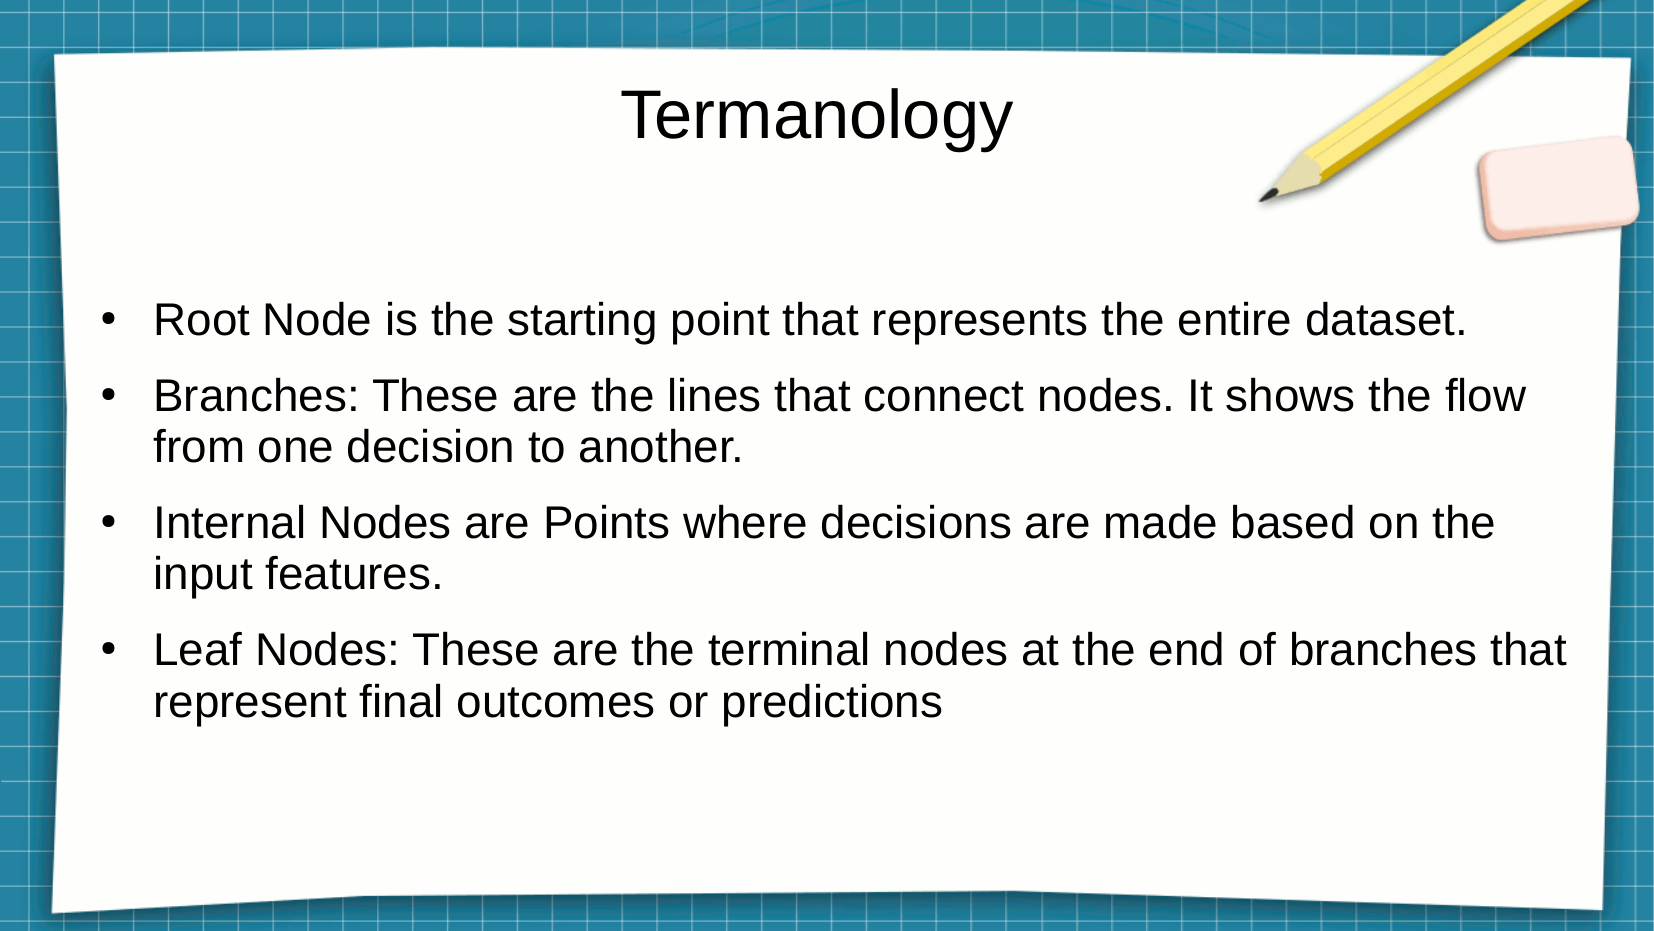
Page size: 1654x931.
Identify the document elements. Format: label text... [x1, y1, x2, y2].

title Termanology [82, 37, 1571, 193]
list Root Node is the starting point that represents the entire dataset. Branches: These are the lines that connect nodes. It shows the flow from one decision to another. Internal Nodes are Points where decisions are made based on the input features. Leaf Nodes: These are the terminal nodes at the end of branches that represent final outcomes or predictions [82, 217, 1571, 758]
picture [0, 0, 1654, 931]
